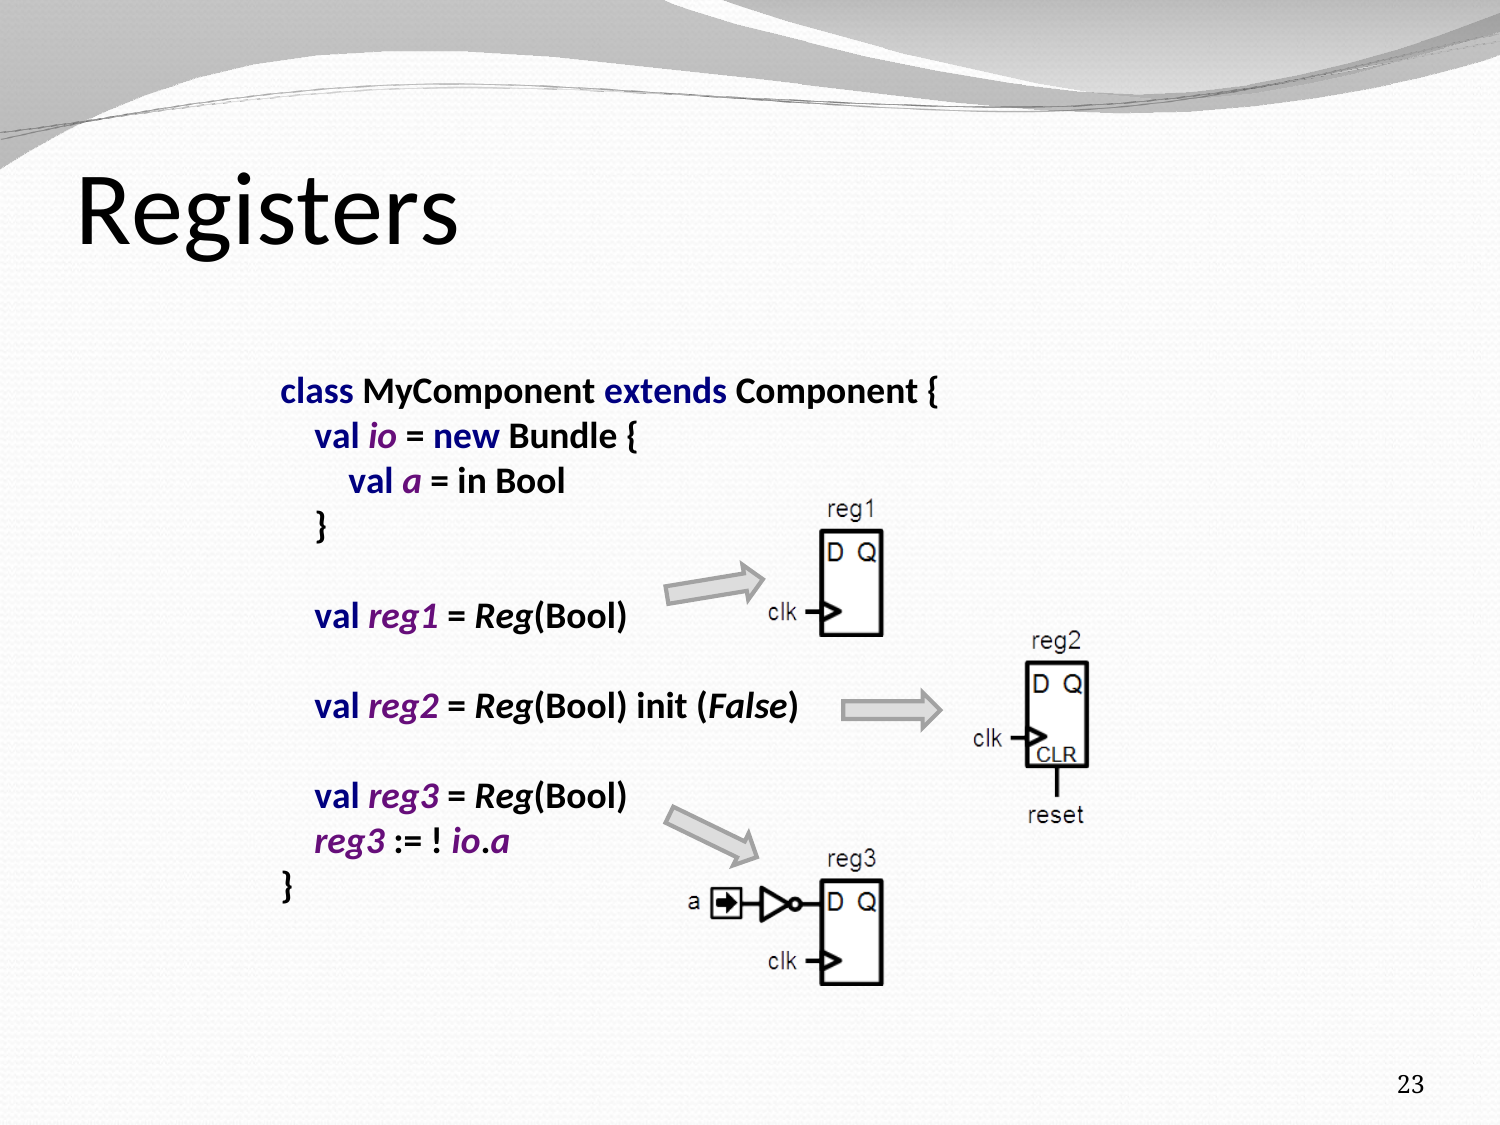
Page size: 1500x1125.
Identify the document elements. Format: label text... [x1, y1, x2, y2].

text_box [665, 564, 745, 604]
title Registers [75, 78, 1426, 266]
picture [0, 0, 1500, 1125]
text_box class MyComponent extends Component { val io = new Bundle { val a = in Bool } val reg1 = Reg(Bool) val reg2 = Reg(Bool) init (False) val reg3 = Reg(Bool) reg3 := ! io.a } [265, 358, 956, 914]
text_box [665, 806, 736, 837]
text_box <numéro> [1299, 1042, 1426, 1103]
text_box [843, 692, 941, 728]
